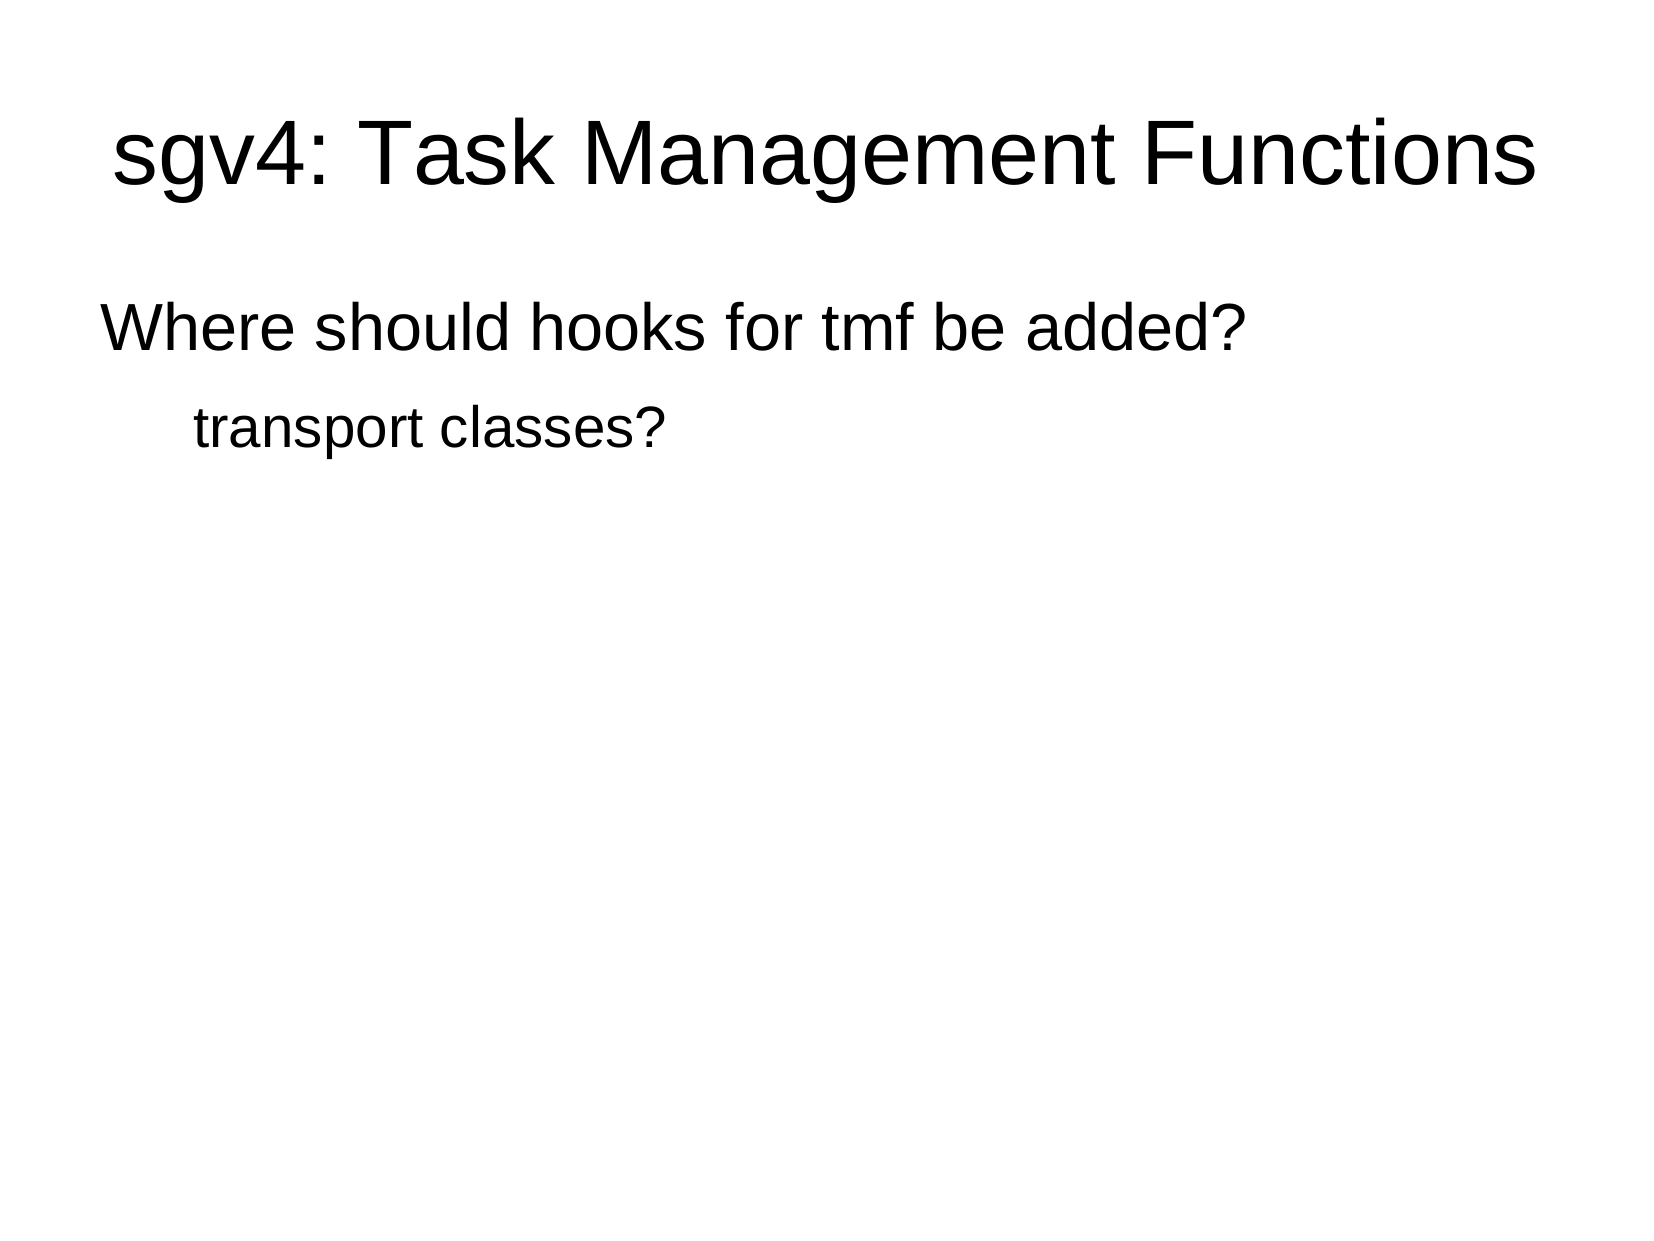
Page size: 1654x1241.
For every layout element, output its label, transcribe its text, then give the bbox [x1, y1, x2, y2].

title sgv4: Task Management Functions [82, 49, 1571, 257]
list Where should hooks for tmf be added? transport classes? [82, 290, 1571, 1109]
